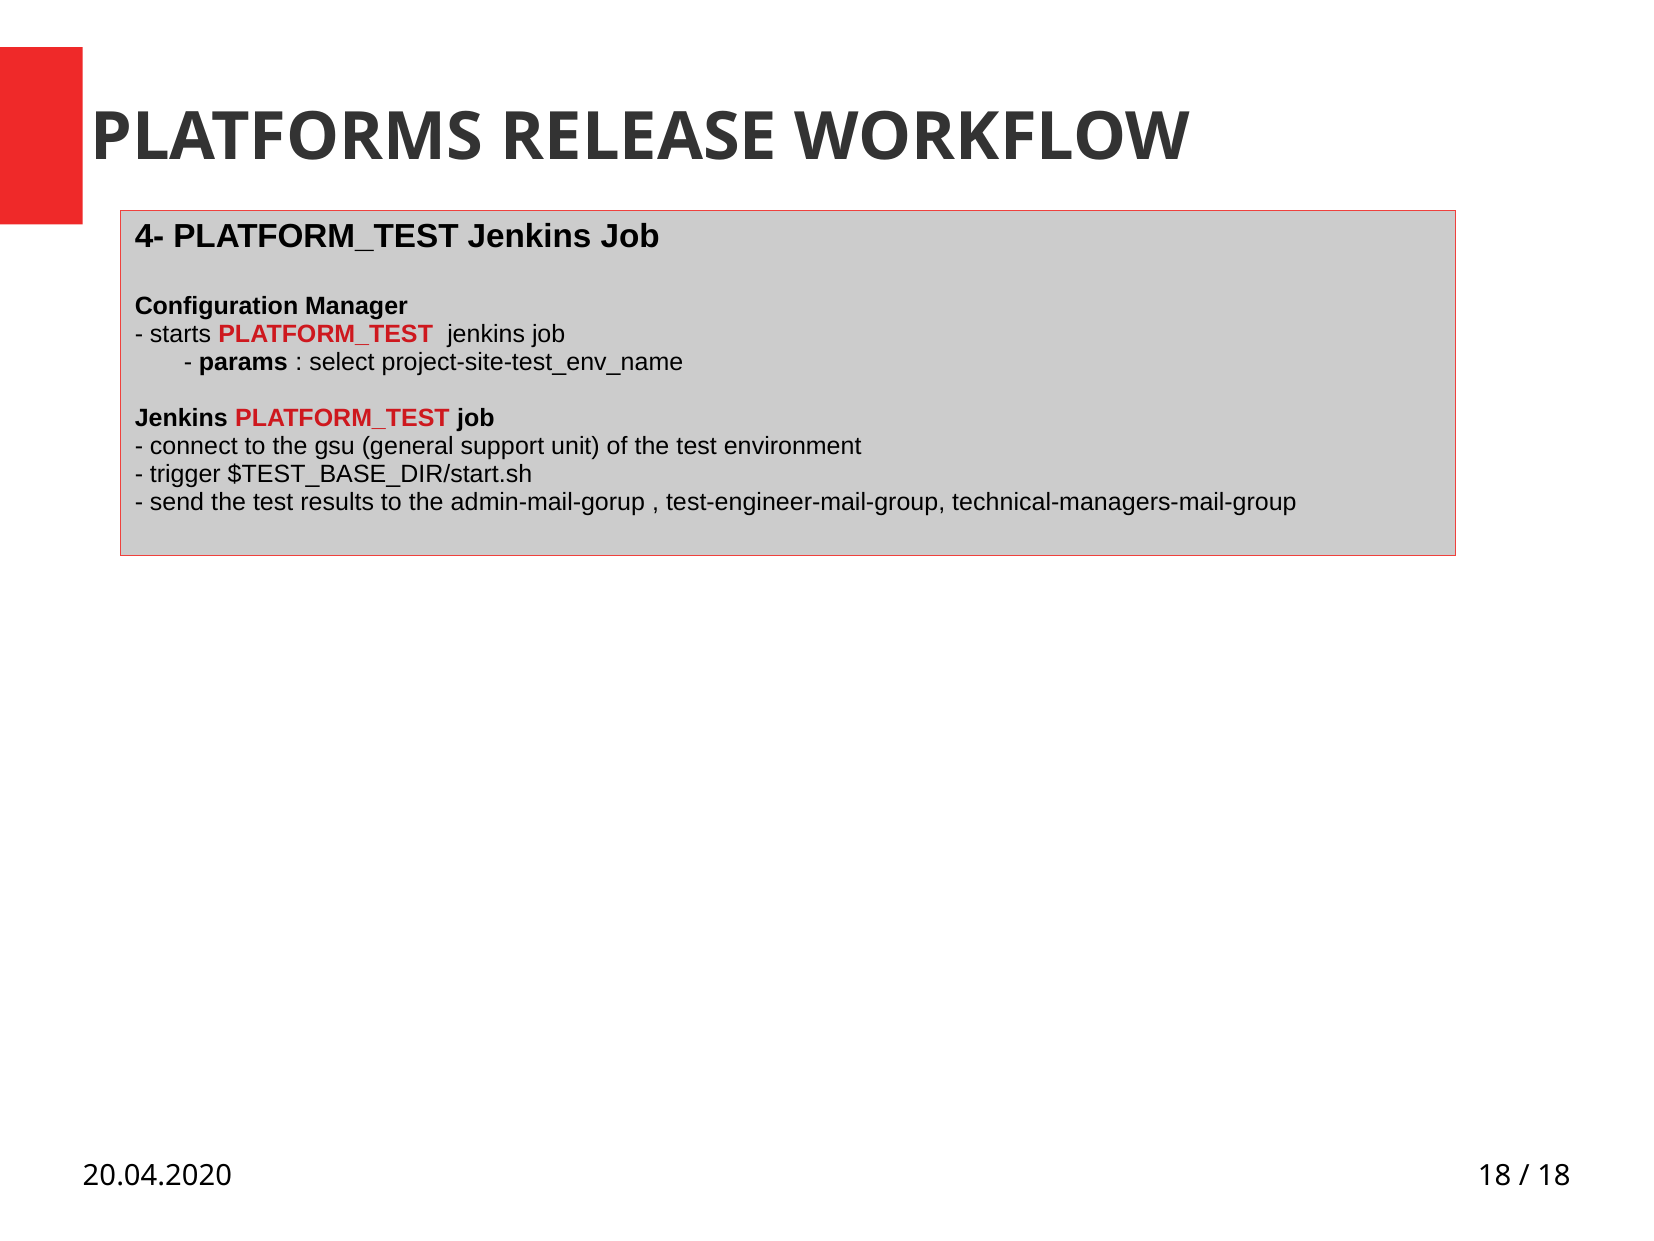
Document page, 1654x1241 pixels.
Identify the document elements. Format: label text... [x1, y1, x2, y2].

text_box 4- PLATFORM_TEST Jenkins Job Configuration Manager - starts PLATFORM_TEST jenkins job - params : select project-site-test_env_name Jenkins PLATFORM_TEST job - connect to the gsu (general support unit) of the test environment - trigger $TEST_BASE_DIR/start.sh - send the test results to the admin-mail-gorup , test-engineer-mail-group, technical-managers-mail-group [120, 210, 1456, 556]
title PLATFORMS RELEASE WORKFLOW [89, 26, 1621, 241]
